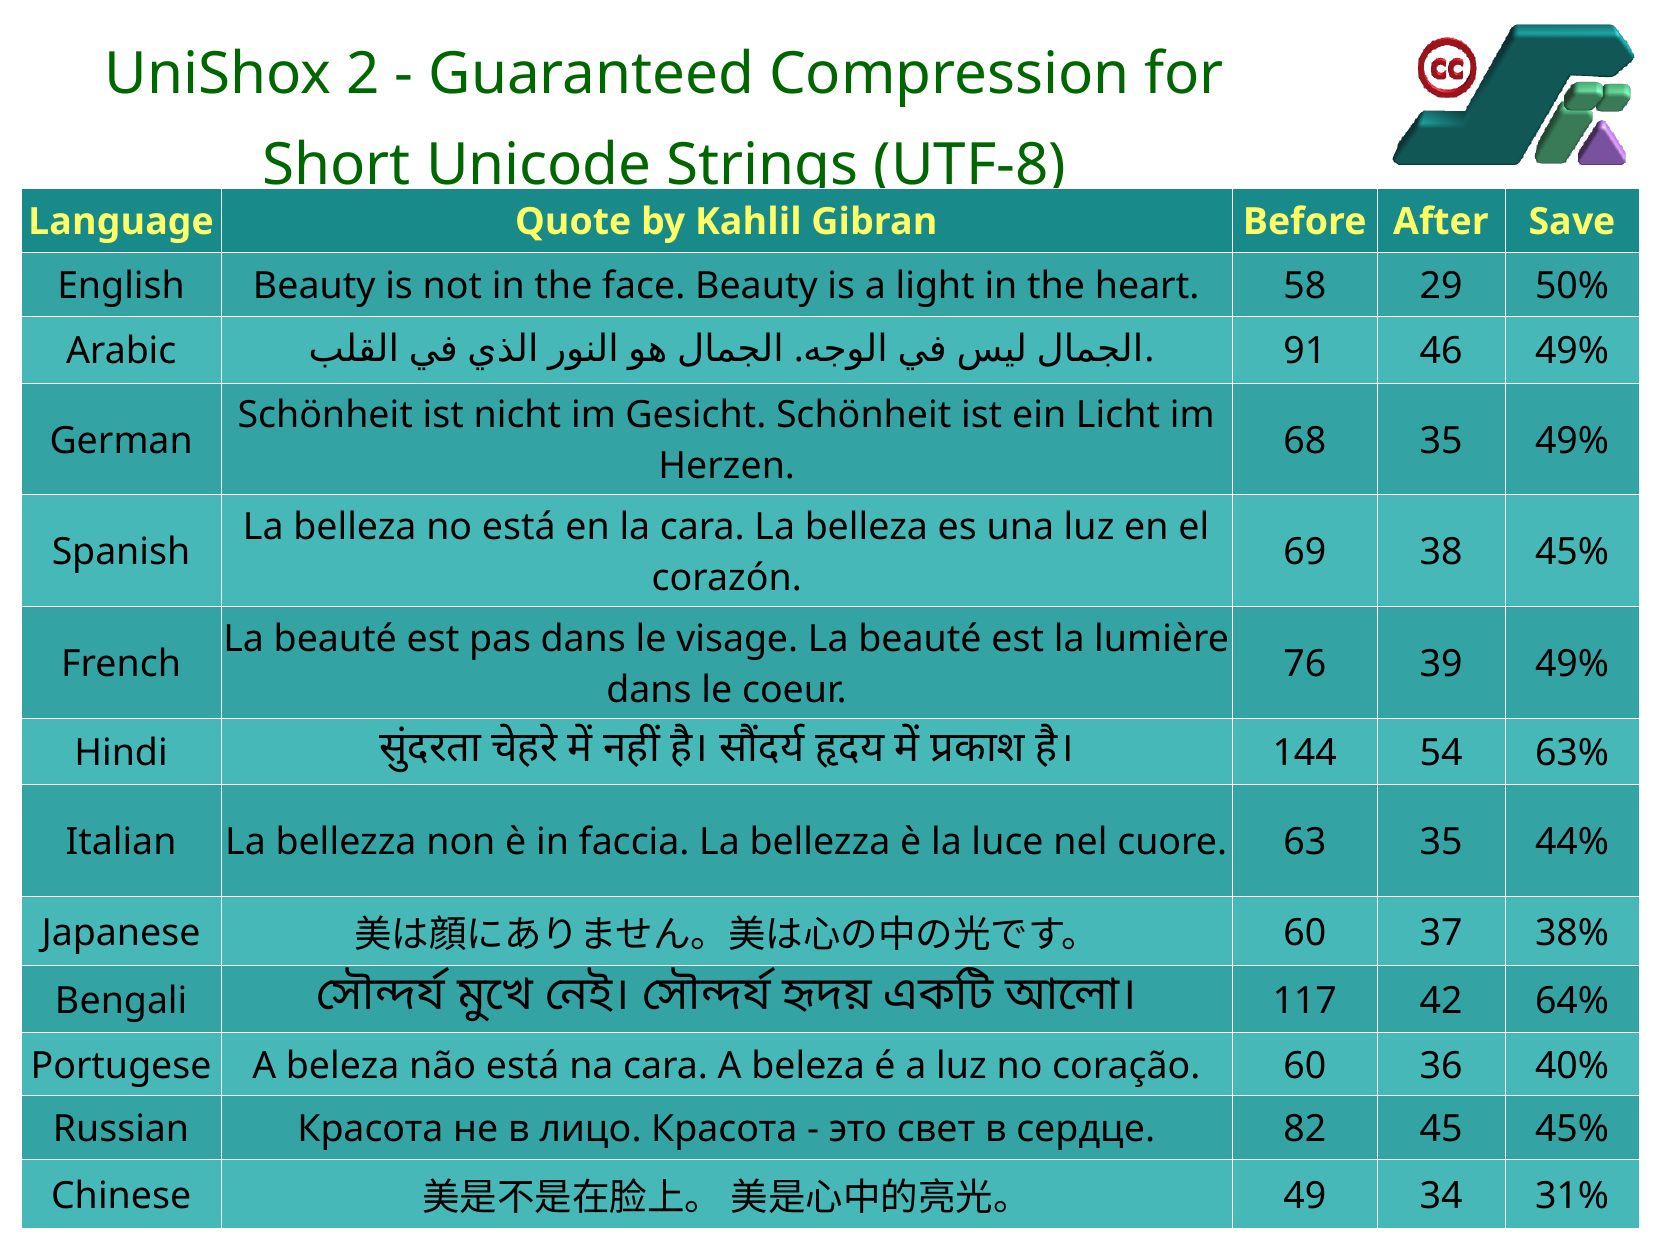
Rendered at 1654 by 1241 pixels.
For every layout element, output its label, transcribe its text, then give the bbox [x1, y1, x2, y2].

table_cell 38 [1378, 495, 1505, 606]
table_cell English [22, 253, 221, 316]
table_cell 美是不是在脸上。 美是心中的亮光。 [222, 1160, 1232, 1228]
table_cell 35 [1378, 785, 1505, 896]
table_cell 76 [1233, 607, 1377, 718]
table_cell 37 [1378, 897, 1505, 965]
table_cell La beauté est pas dans le visage. La beauté est la lumière dans le coeur. [222, 607, 1232, 718]
table_cell 46 [1378, 317, 1505, 383]
table_cell 31% [1506, 1160, 1639, 1228]
table_cell 63% [1506, 719, 1639, 784]
table_cell Beauty is not in the face. Beauty is a light in the heart. [222, 253, 1232, 316]
table_cell 34 [1378, 1160, 1505, 1228]
table_cell Schönheit ist nicht im Gesicht. Schönheit ist ein Licht im Herzen. [222, 384, 1232, 494]
table_cell 117 [1233, 966, 1377, 1032]
table_cell Hindi [22, 719, 221, 784]
table_cell 49% [1506, 607, 1639, 718]
table_cell 40% [1506, 1033, 1639, 1095]
table_cell 144 [1233, 719, 1377, 784]
text_box UniShox 2 - Guaranteed Compression for Short Unicode Strings (UTF-8) [23, 11, 1306, 178]
table_cell 36 [1378, 1033, 1505, 1095]
table_cell 49% [1506, 384, 1639, 494]
table_cell 91 [1233, 317, 1377, 383]
table_cell Chinese [22, 1160, 221, 1228]
table_cell 45% [1506, 495, 1639, 606]
table_cell 35 [1378, 384, 1505, 494]
table_cell 58 [1233, 253, 1377, 316]
table_cell 39 [1378, 607, 1505, 718]
table_cell সৌন্দর্য মুখে নেই। সৌন্দর্য হৃদয় একটি আলো। [222, 966, 1232, 1032]
table_cell सुंदरता चेहरे में नहीं है। सौंदर्य हृदय में प्रकाश है। [222, 719, 1232, 784]
table_cell A beleza não está na cara. A beleza é a luz no coração. [222, 1033, 1232, 1095]
table_cell La belleza no está en la cara. La belleza es una luz en el corazón. [222, 495, 1232, 606]
table_cell 60 [1233, 1033, 1377, 1095]
table_cell German [22, 384, 221, 494]
table_cell 38% [1506, 897, 1639, 965]
table_header Before [1233, 189, 1377, 252]
table_cell French [22, 607, 221, 718]
table_cell Arabic [22, 317, 221, 383]
table_cell Italian [22, 785, 221, 896]
table_header After [1378, 189, 1505, 252]
picture [1384, 23, 1636, 167]
table_header Quote by Kahlil Gibran [222, 189, 1232, 252]
table_cell 82 [1233, 1096, 1377, 1159]
table_cell 49% [1506, 317, 1639, 383]
table_cell 美は顔にありません。美は心の中の光です。 [222, 897, 1232, 965]
table_cell 49 [1233, 1160, 1377, 1228]
table_cell 45% [1506, 1096, 1639, 1159]
table_header Language [22, 189, 221, 252]
table_cell 29 [1378, 253, 1505, 316]
table_cell Красота не в лицо. Красота - это свет в сердце. [222, 1096, 1232, 1159]
table_cell Bengali [22, 966, 221, 1032]
table_cell Japanese [22, 897, 221, 965]
table_cell Spanish [22, 495, 221, 606]
table_cell Portugese [22, 1033, 221, 1095]
table_cell 63 [1233, 785, 1377, 896]
table_cell 50% [1506, 253, 1639, 316]
table_cell 42 [1378, 966, 1505, 1032]
table_cell La bellezza non è in faccia. La bellezza è la luce nel cuore. [222, 785, 1232, 896]
table_cell 64% [1506, 966, 1639, 1032]
table_cell 68 [1233, 384, 1377, 494]
table_cell 60 [1233, 897, 1377, 965]
table_cell Russian [22, 1096, 221, 1159]
table_cell 54 [1378, 719, 1505, 784]
table_cell 44% [1506, 785, 1639, 896]
table_cell 45 [1378, 1096, 1505, 1159]
table_cell 69 [1233, 495, 1377, 606]
table_header Save [1506, 189, 1639, 252]
table_cell الجمال ليس في الوجه. الجمال هو النور الذي في القلب. [222, 317, 1232, 383]
